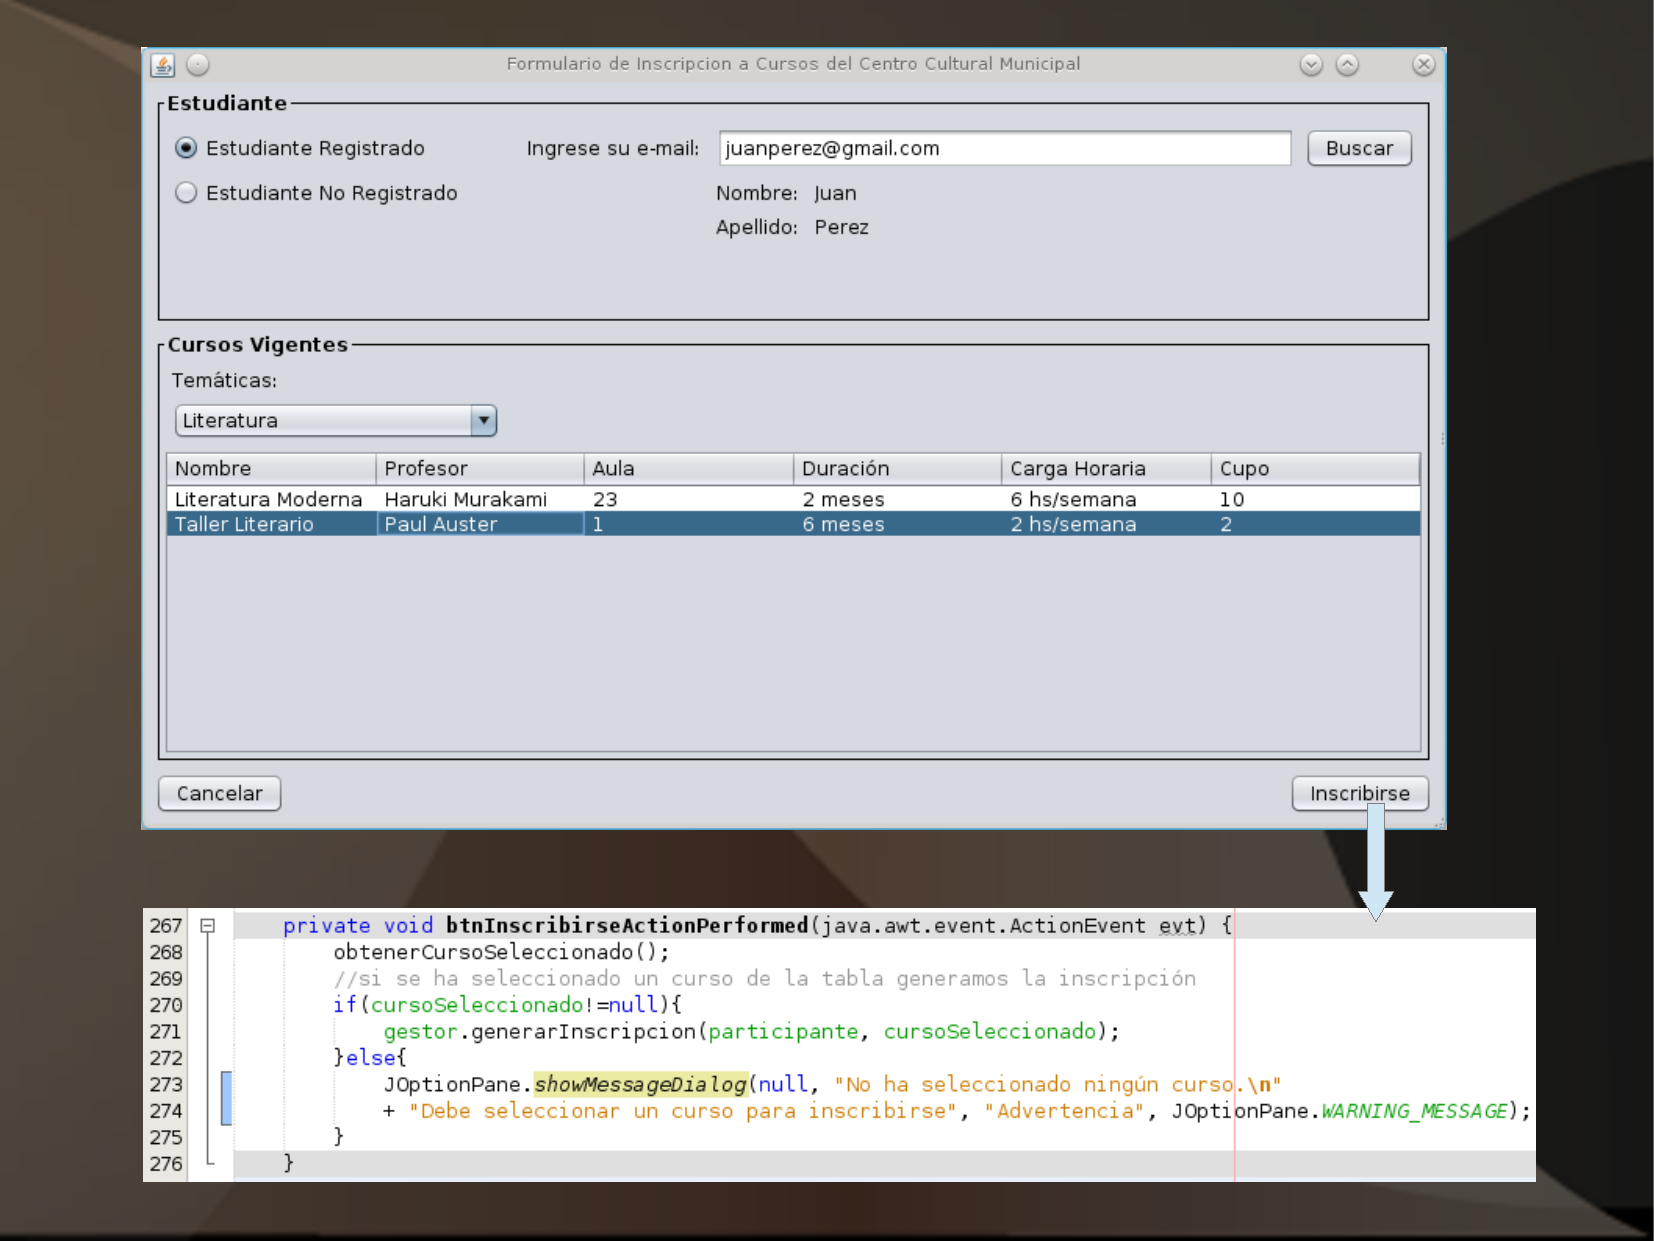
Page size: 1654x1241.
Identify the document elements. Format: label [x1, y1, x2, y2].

text_box [1358, 803, 1394, 922]
picture [0, 0, 1654, 1241]
